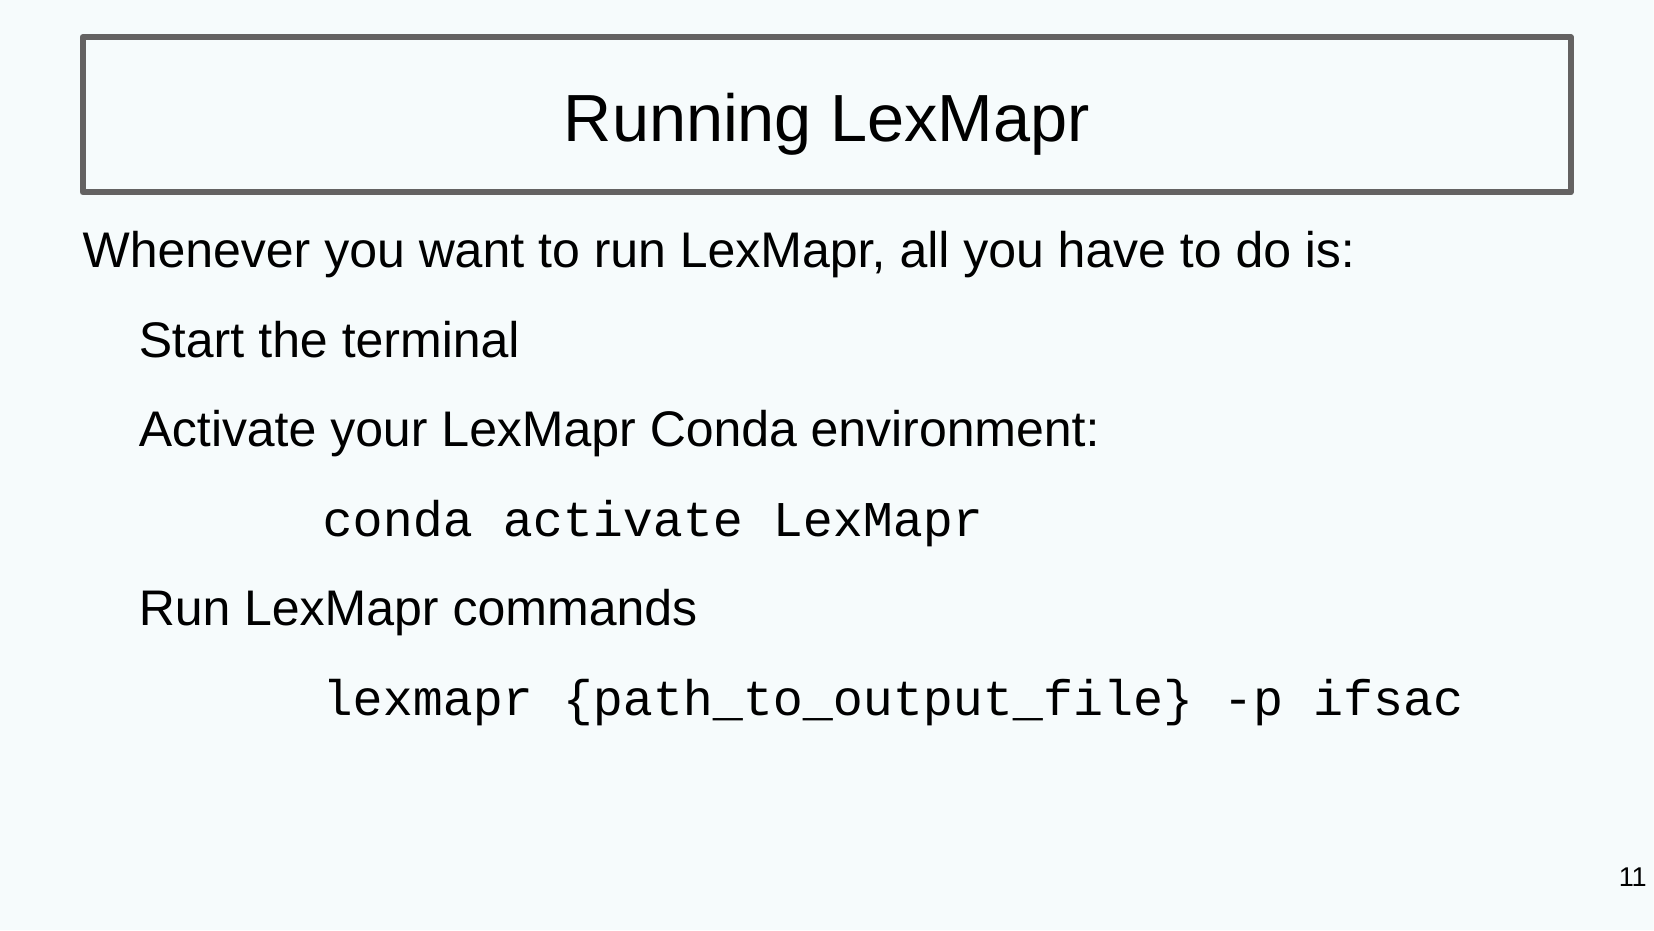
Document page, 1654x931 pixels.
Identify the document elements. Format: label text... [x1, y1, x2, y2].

text_box Whenever you want to run LexMapr, all you have to do is: Start the terminal Activate your LexMapr Conda environment: conda activate LexMapr Run LexMapr commands lexmapr {path_to_output_file} -p ifsac [82, 217, 1571, 757]
text_box Running LexMapr [82, 37, 1571, 193]
slide_number <number> [1547, 859, 1647, 931]
